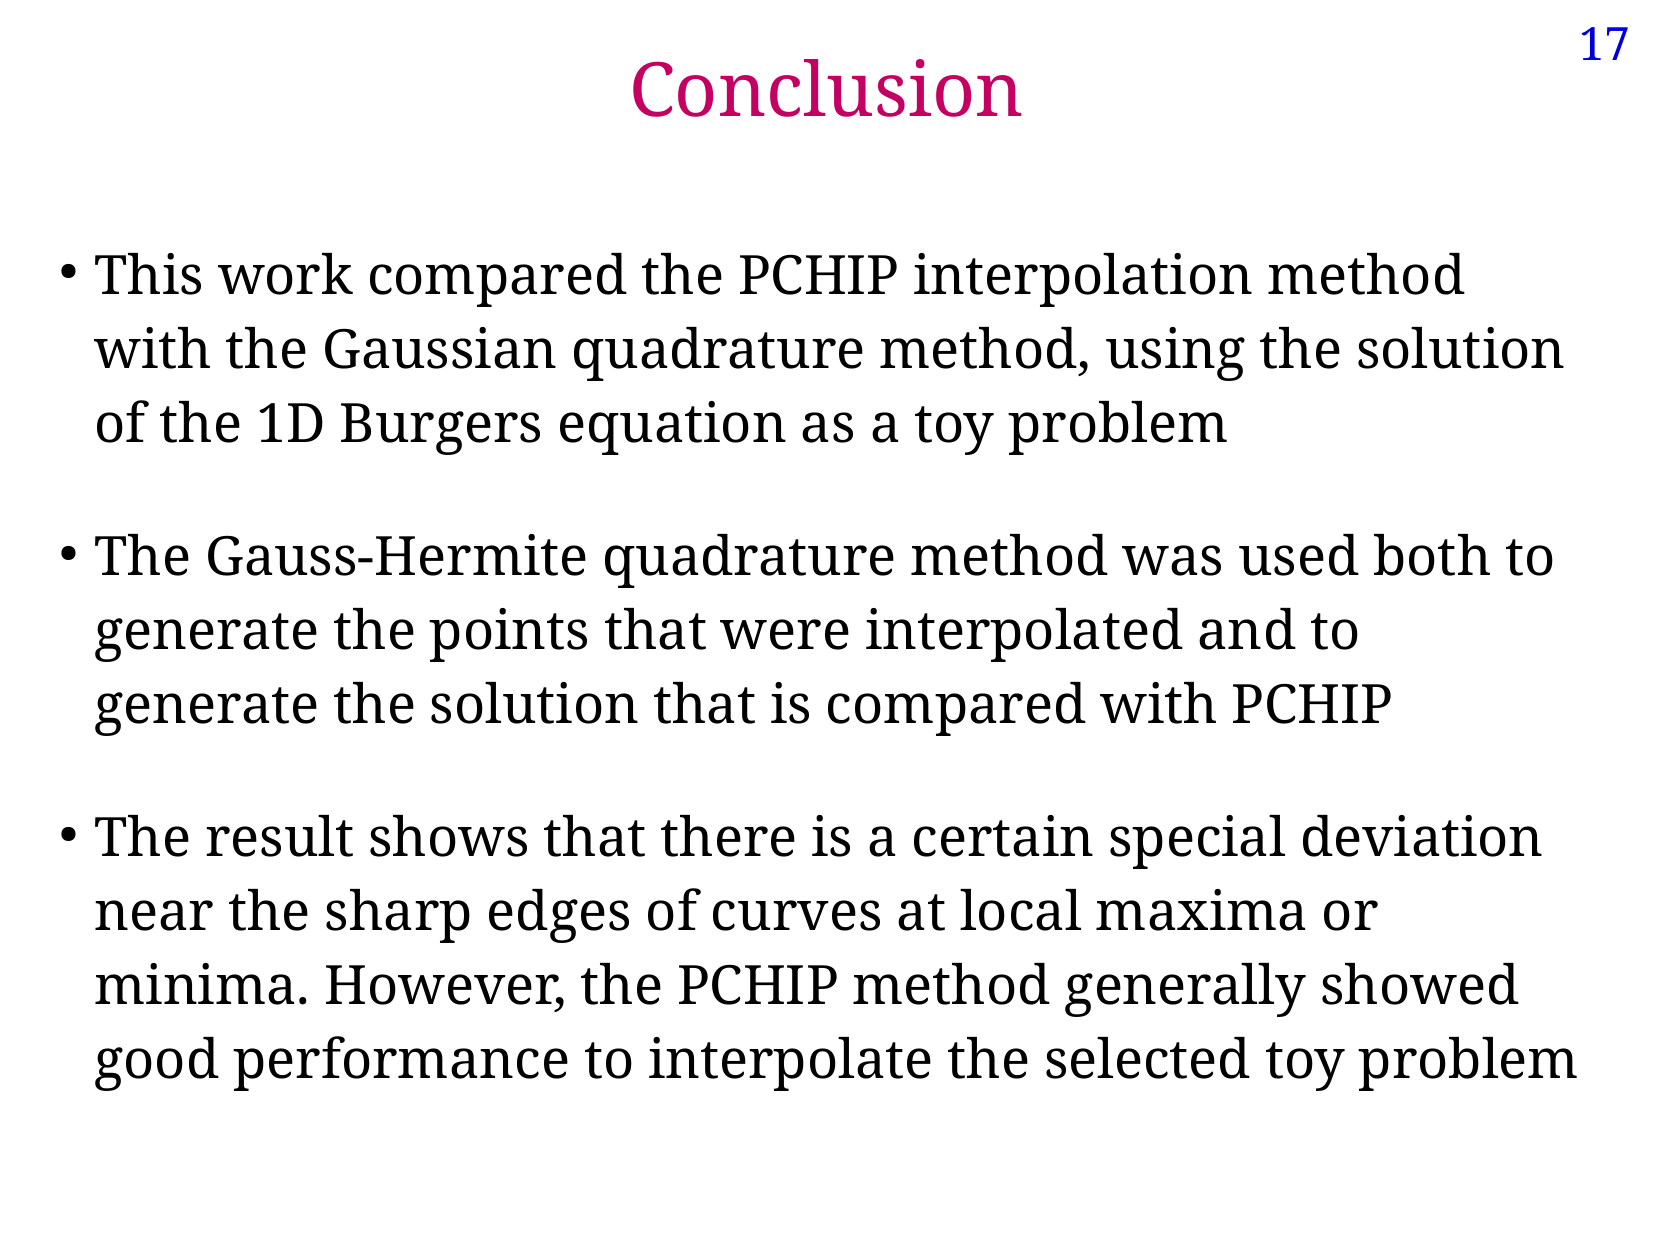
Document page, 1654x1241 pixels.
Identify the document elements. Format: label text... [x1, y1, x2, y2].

list This work compared the PCHIP interpolation method with the Gaussian quadrature method, using the solution of the 1D Burgers equation as a toy problem The Gauss-Hermite quadrature method was used both to generate the points that were interpolated and to generate the solution that is compared with PCHIP The result shows that there is a certain special deviation near the sharp edges of curves at local maxima or minima. However, the PCHIP method generally showed good performance to interpolate the selected toy problem [59, 236, 1595, 1211]
title Conclusion [59, 29, 1595, 148]
